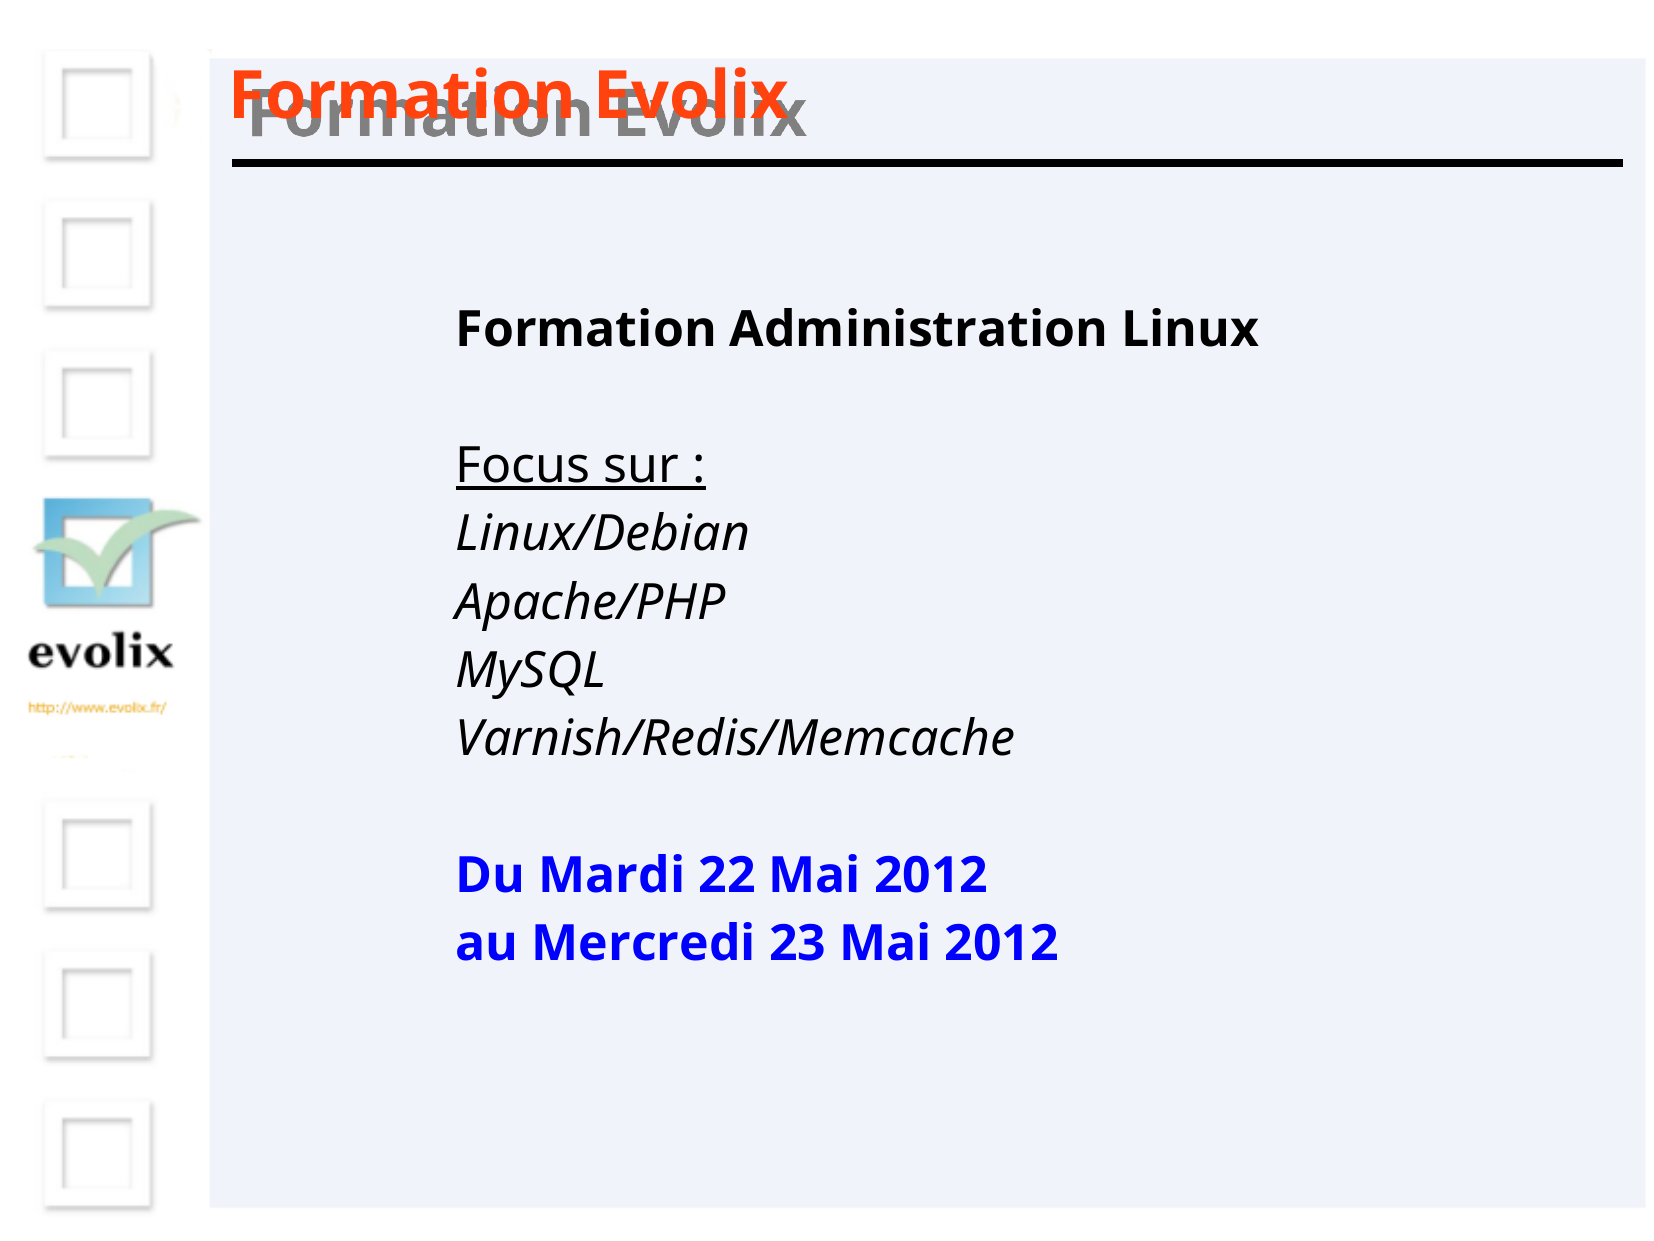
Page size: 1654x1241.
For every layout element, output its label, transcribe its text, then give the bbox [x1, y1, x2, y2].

text_box Formation Administration Linux Focus sur : Linux/Debian Apache/PHP MySQL Varnish/Redis/Memcache Du Mardi 22 Mai 2012 au Mercredi 23 Mai 2012 [455, 292, 1310, 1040]
picture [0, 49, 1654, 1218]
text_box Formation Evolix [228, 48, 1403, 200]
